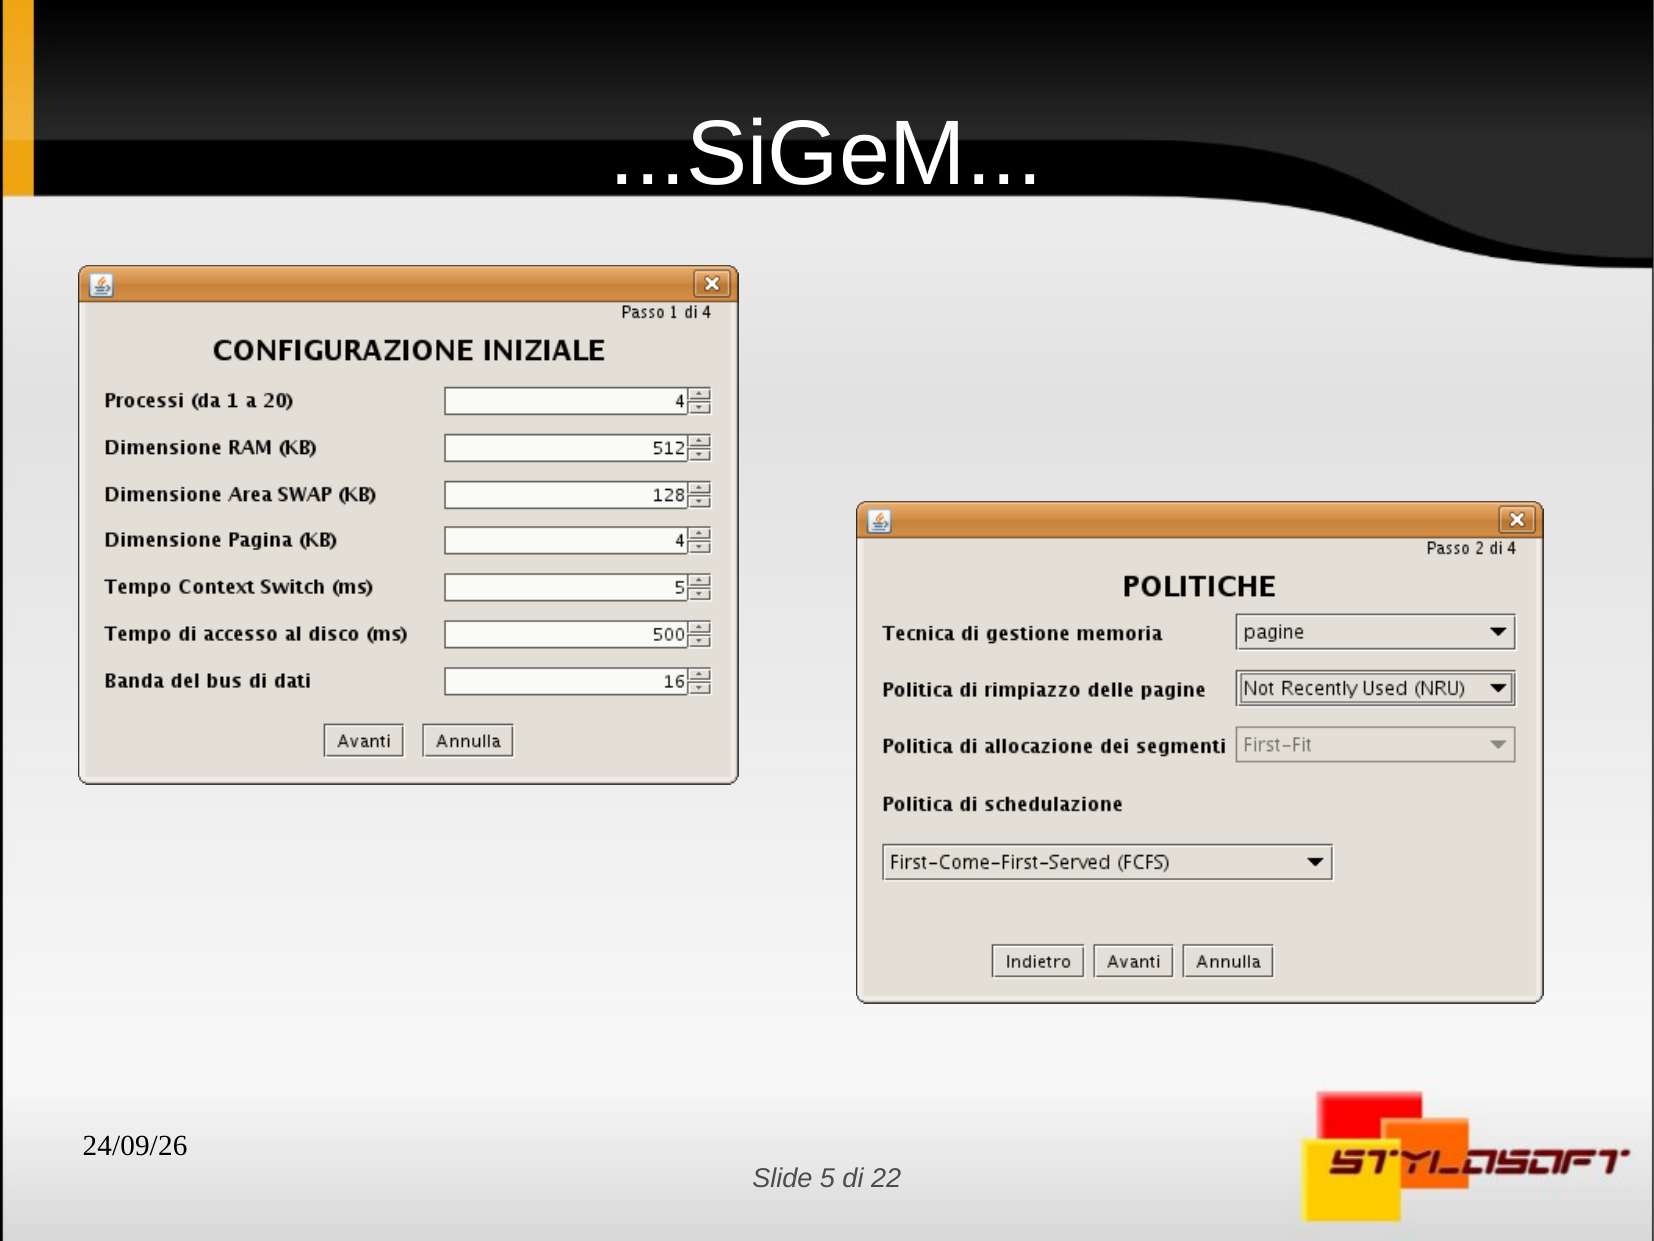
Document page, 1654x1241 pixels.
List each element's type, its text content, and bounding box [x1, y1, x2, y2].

title ...SiGeM... [82, 56, 1571, 250]
picture [0, 0, 1654, 1156]
text_box Slide <numero> di 22 [0, 1156, 1654, 1241]
